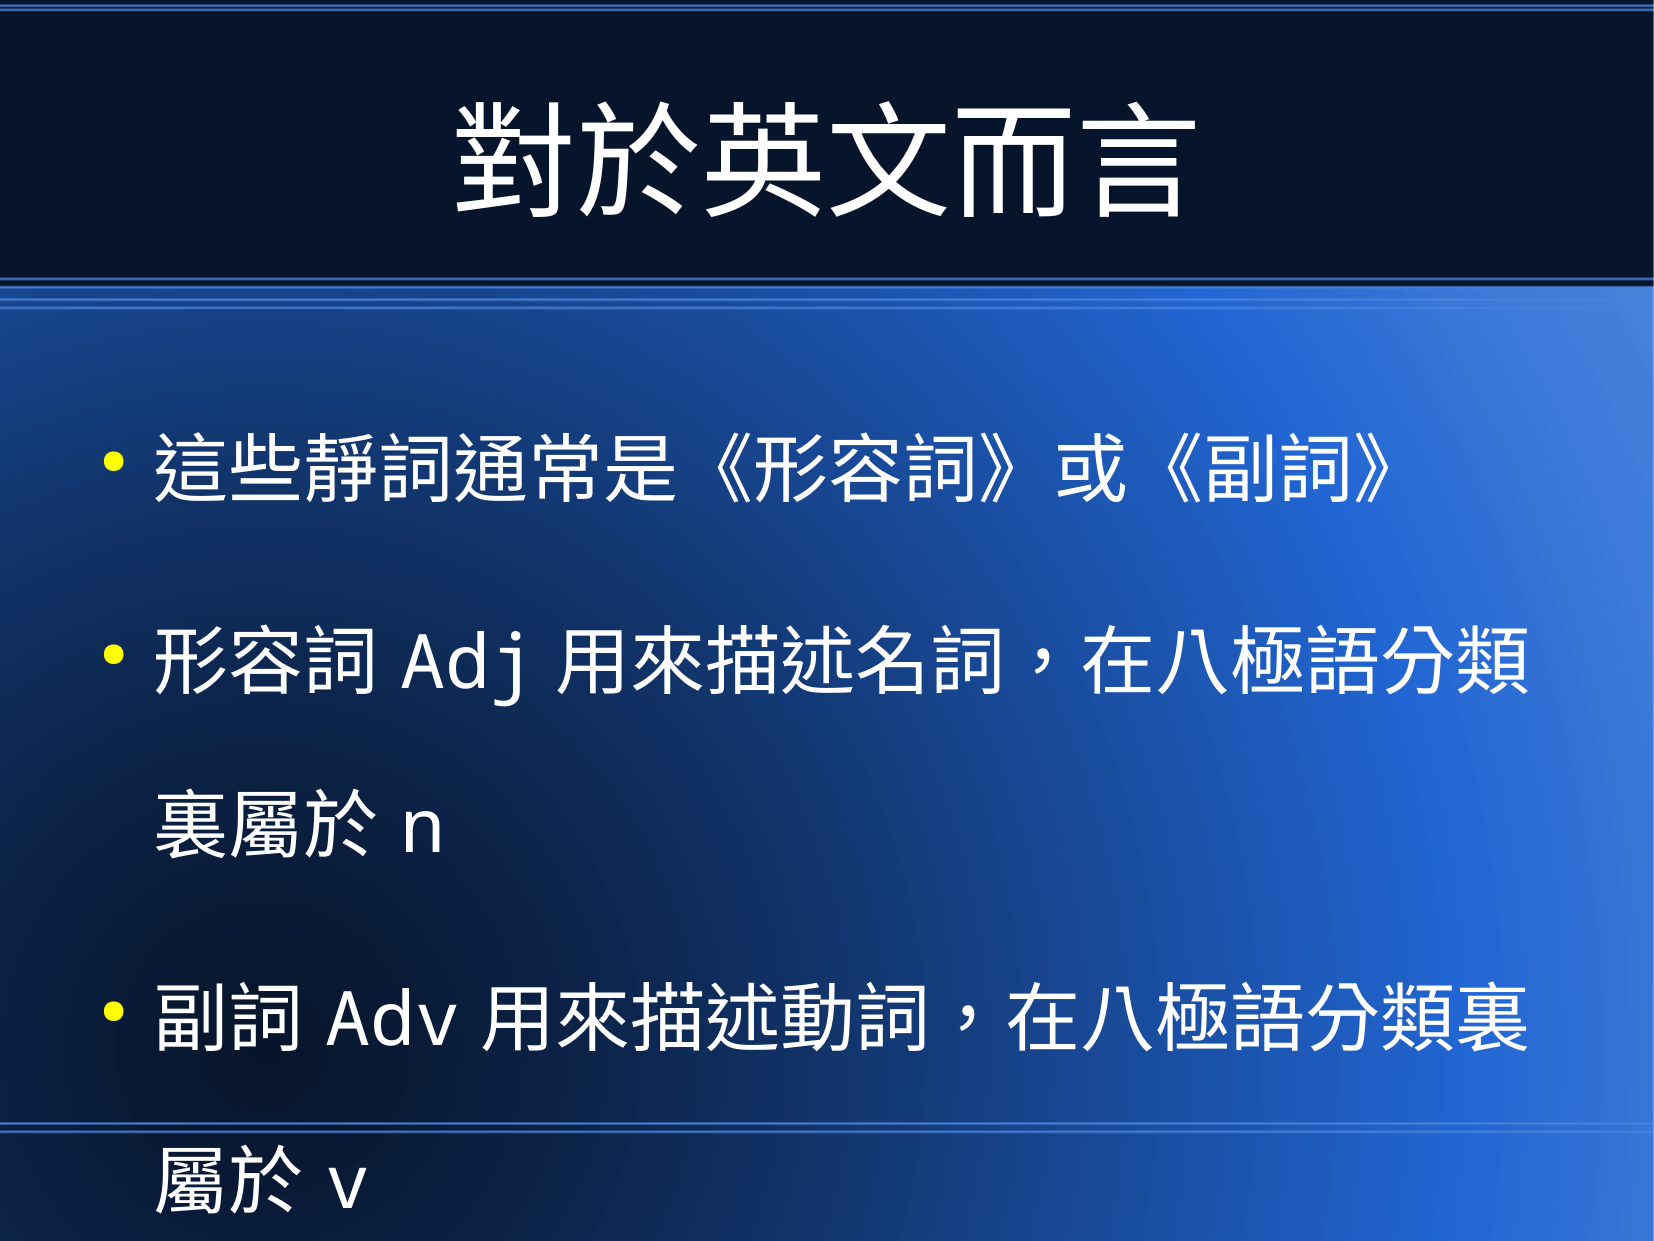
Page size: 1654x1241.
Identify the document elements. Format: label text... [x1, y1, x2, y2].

picture [0, 0, 1654, 1241]
list 這些靜詞通常是《形容詞》或《副詞》 形容詞Adj用來描述名詞，在八極語分類裏屬於n 副詞Adv用來描述動詞，在八極語分類裏屬於v [82, 355, 1571, 1241]
title 對於英文而言 [82, 49, 1571, 257]
